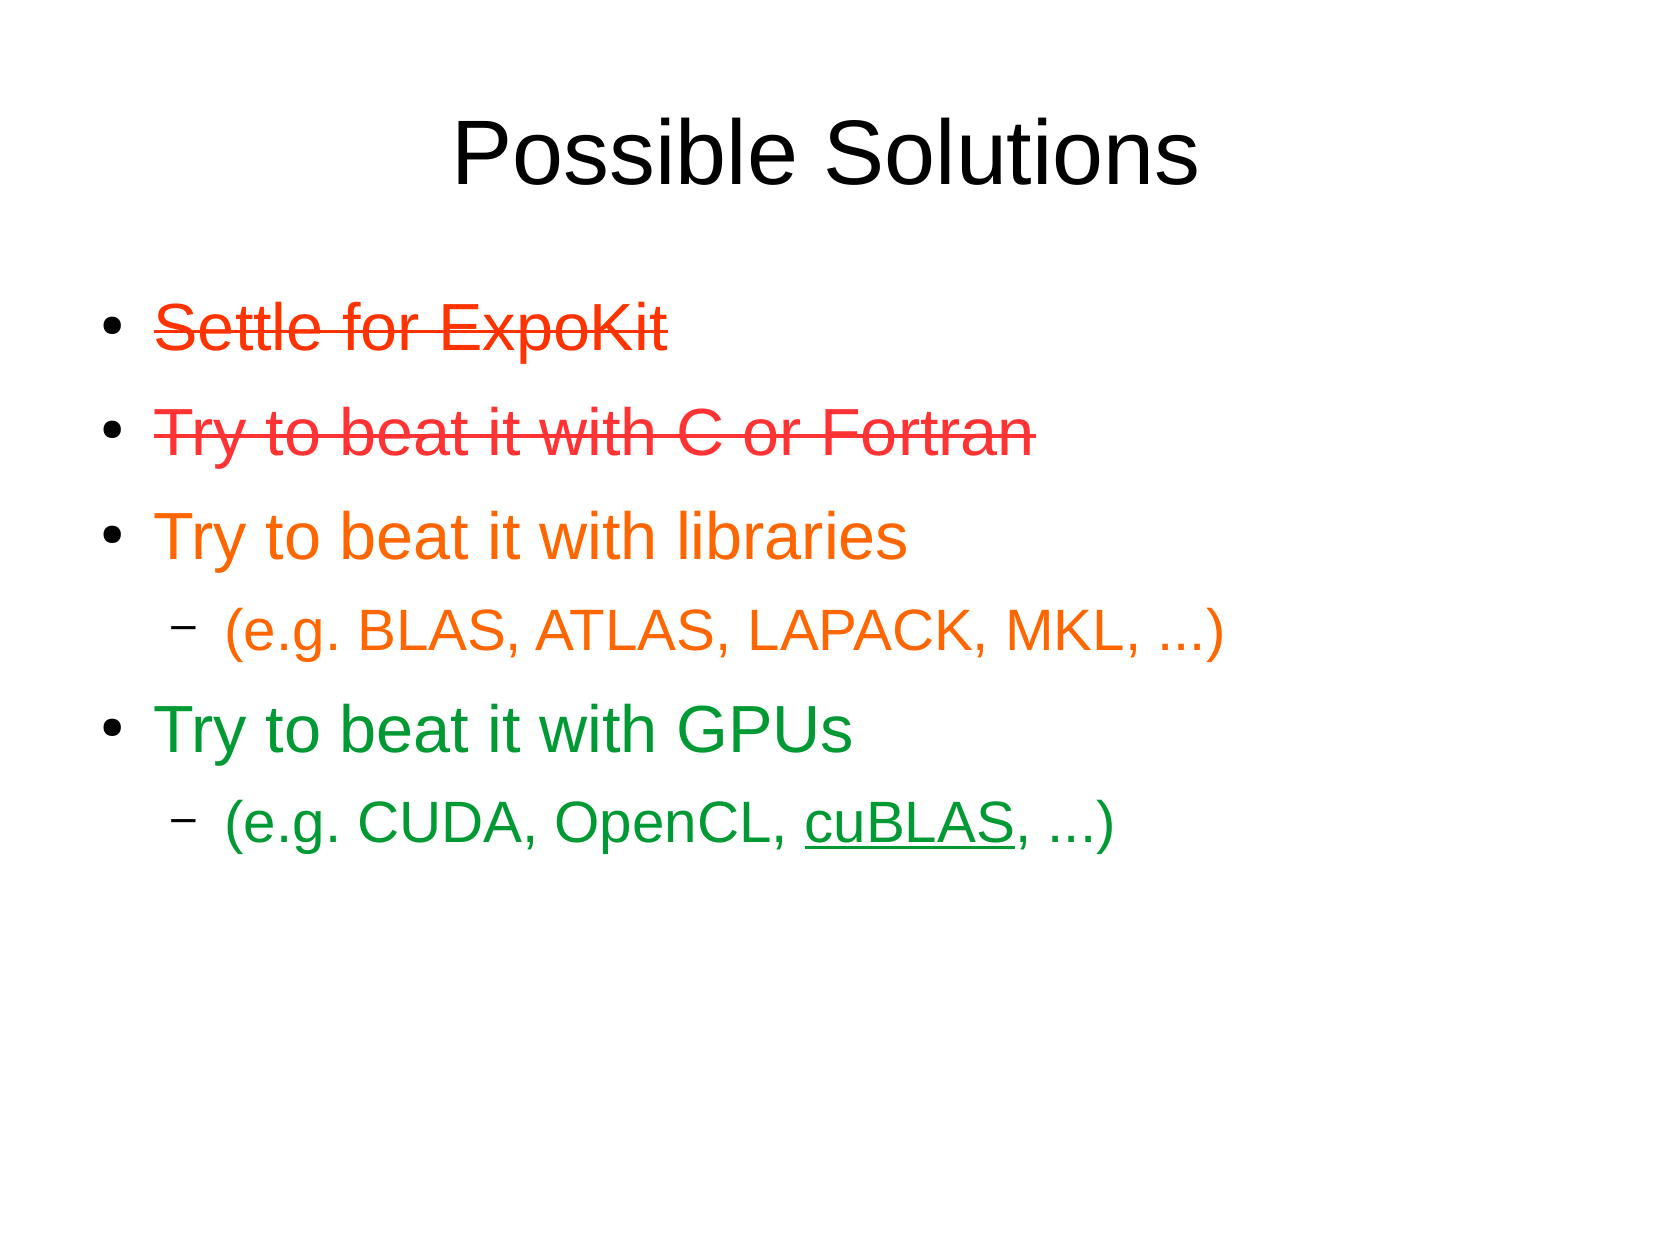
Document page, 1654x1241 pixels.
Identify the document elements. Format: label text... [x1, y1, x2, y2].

list Settle for ExpoKit Try to beat it with C or Fortran Try to beat it with libraries (e.g. BLAS, ATLAS, LAPACK, MKL, ...) Try to beat it with GPUs (e.g. CUDA, OpenCL, cuBLAS, ...) [82, 290, 1571, 1010]
title Possible Solutions [82, 49, 1571, 257]
